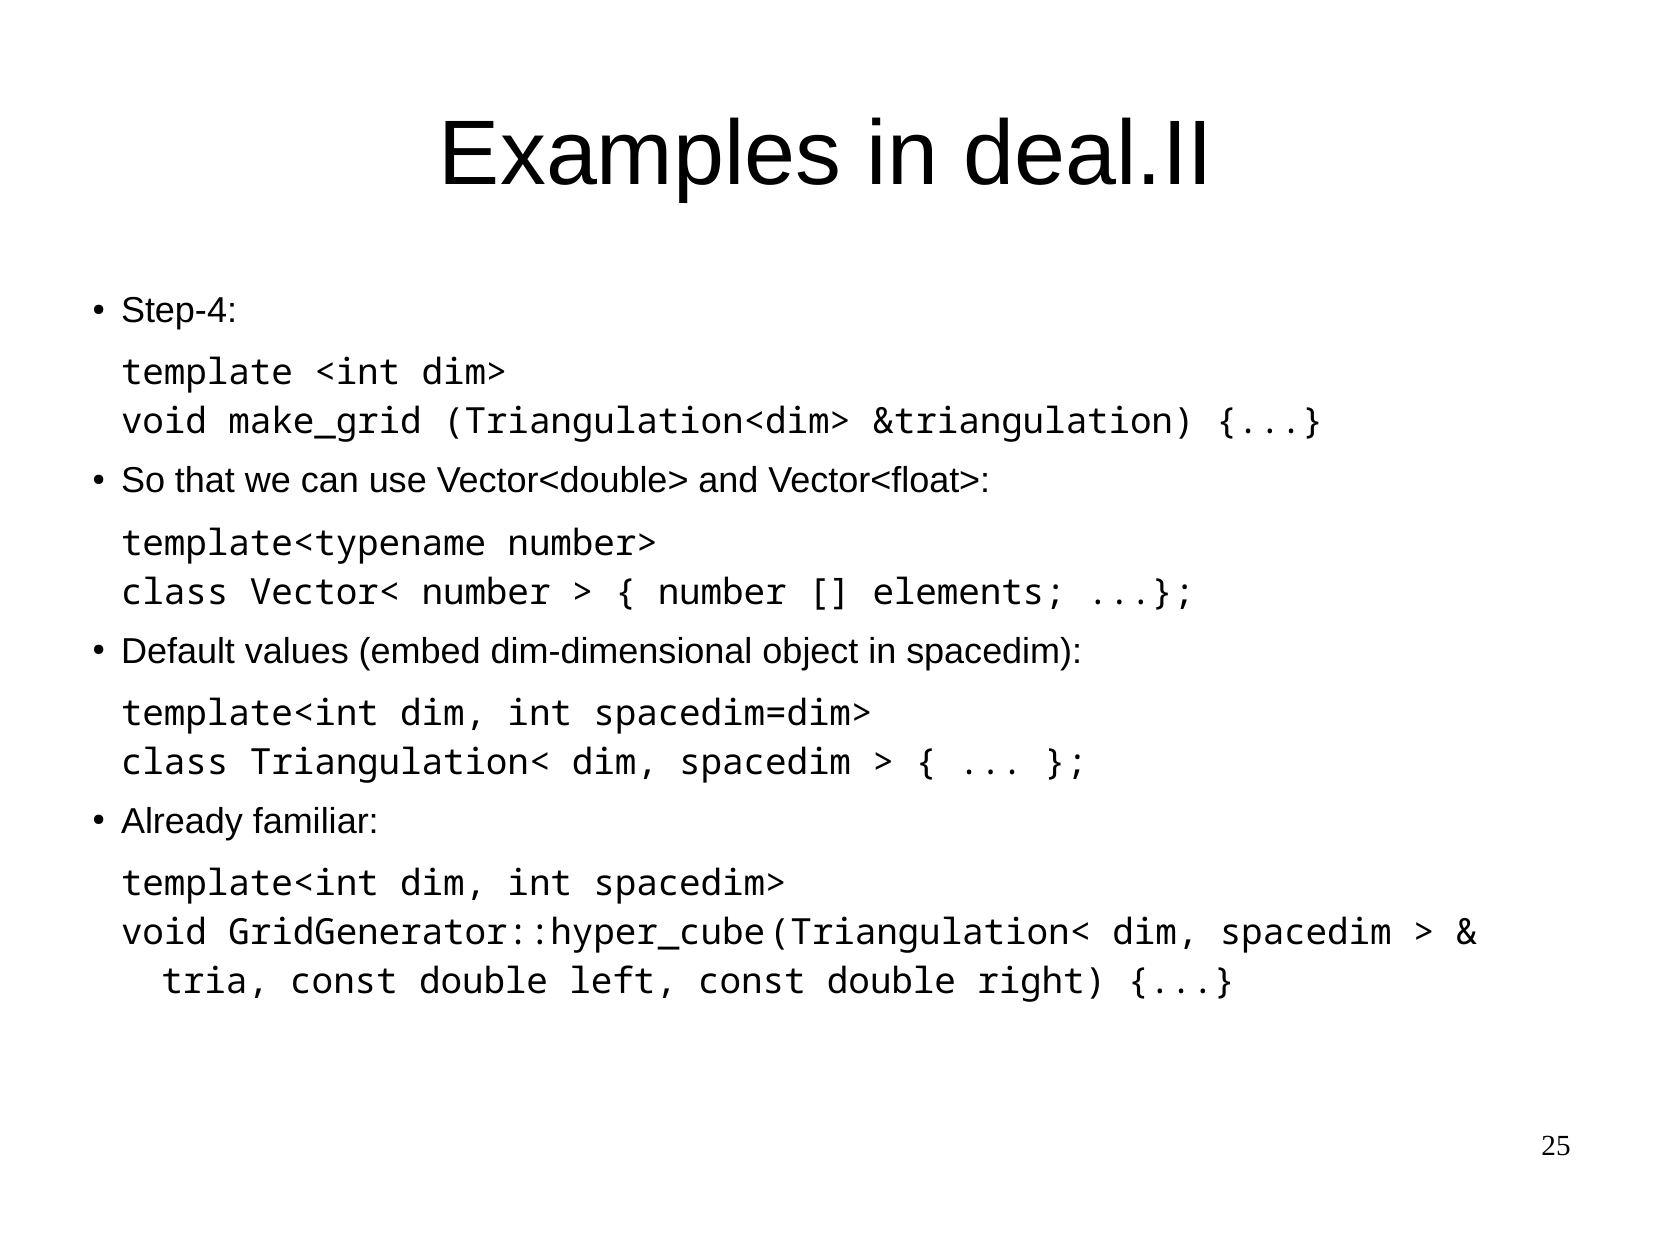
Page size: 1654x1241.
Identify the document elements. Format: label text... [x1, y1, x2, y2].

list Step-4: template <int dim> void make_grid (Triangulation<dim> &triangulation) {...} So that we can use Vector<double> and Vector<float>: template<typename number> class Vector< number > { number [] elements; ...}; Default values (embed dim-dimensional object in spacedim): template<int dim, int spacedim=dim> class Triangulation< dim, spacedim > { ... }; Already familiar: template<int dim, int spacedim> void GridGenerator::hyper_cube (Triangulation< dim, spacedim > & tria, const double left, const double right) {...} [82, 290, 1538, 1010]
title Examples in deal.II [82, 49, 1571, 257]
